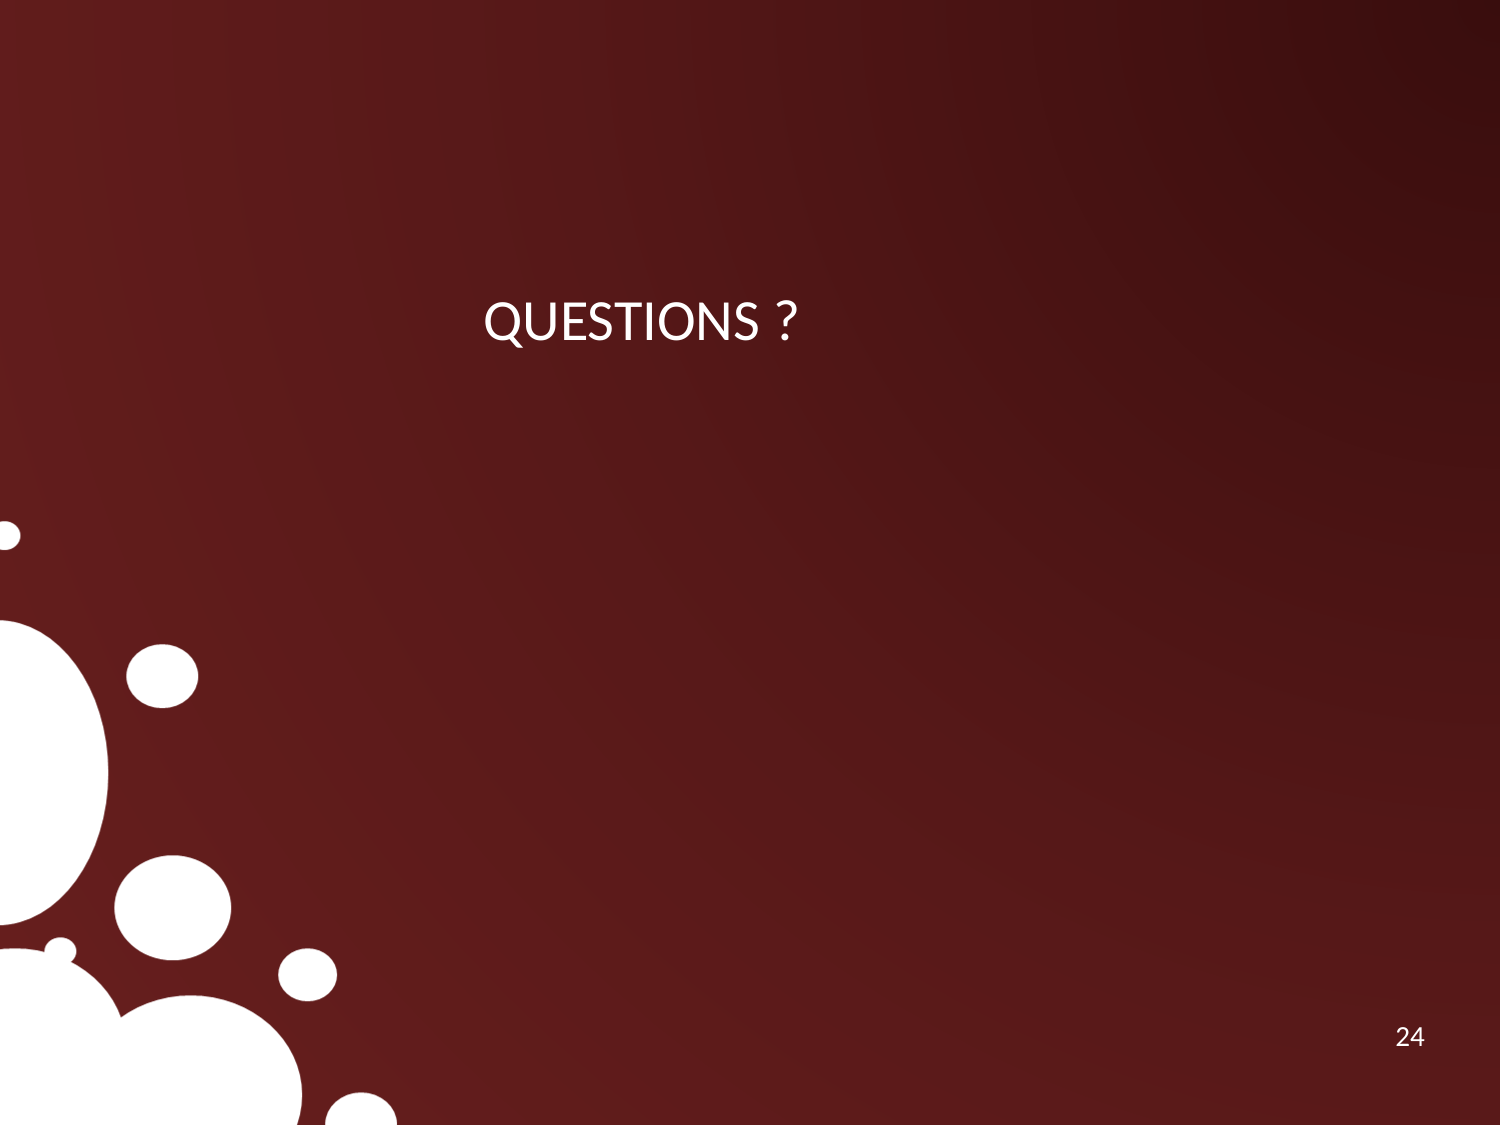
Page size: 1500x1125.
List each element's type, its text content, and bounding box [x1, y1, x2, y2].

picture [0, 0, 1500, 1125]
list QUESTIONS ? [199, 296, 1321, 385]
